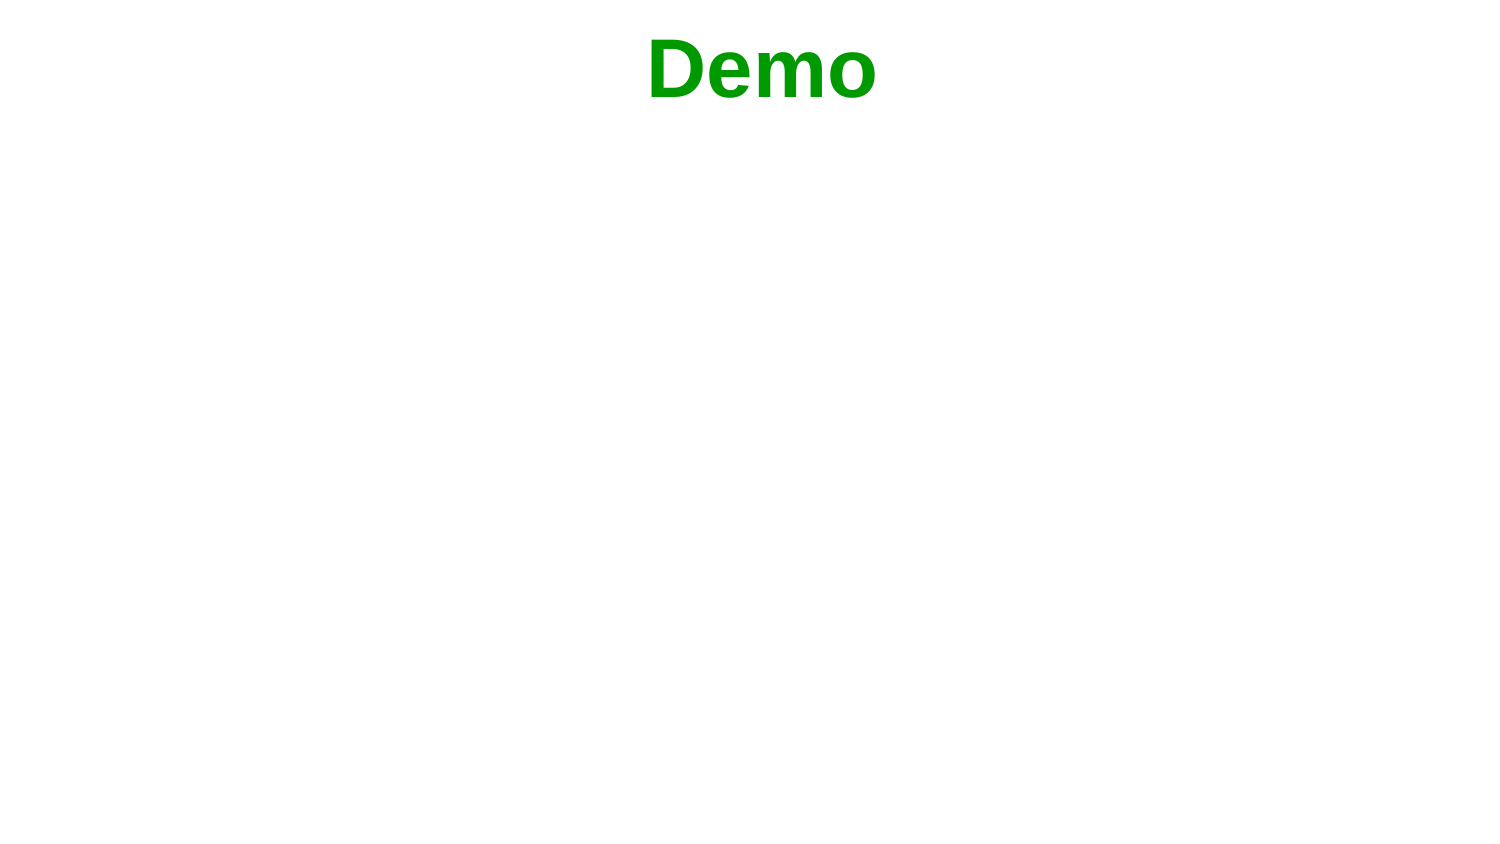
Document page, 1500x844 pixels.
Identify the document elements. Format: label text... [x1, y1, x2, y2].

title Demo [50, 6, 1475, 115]
